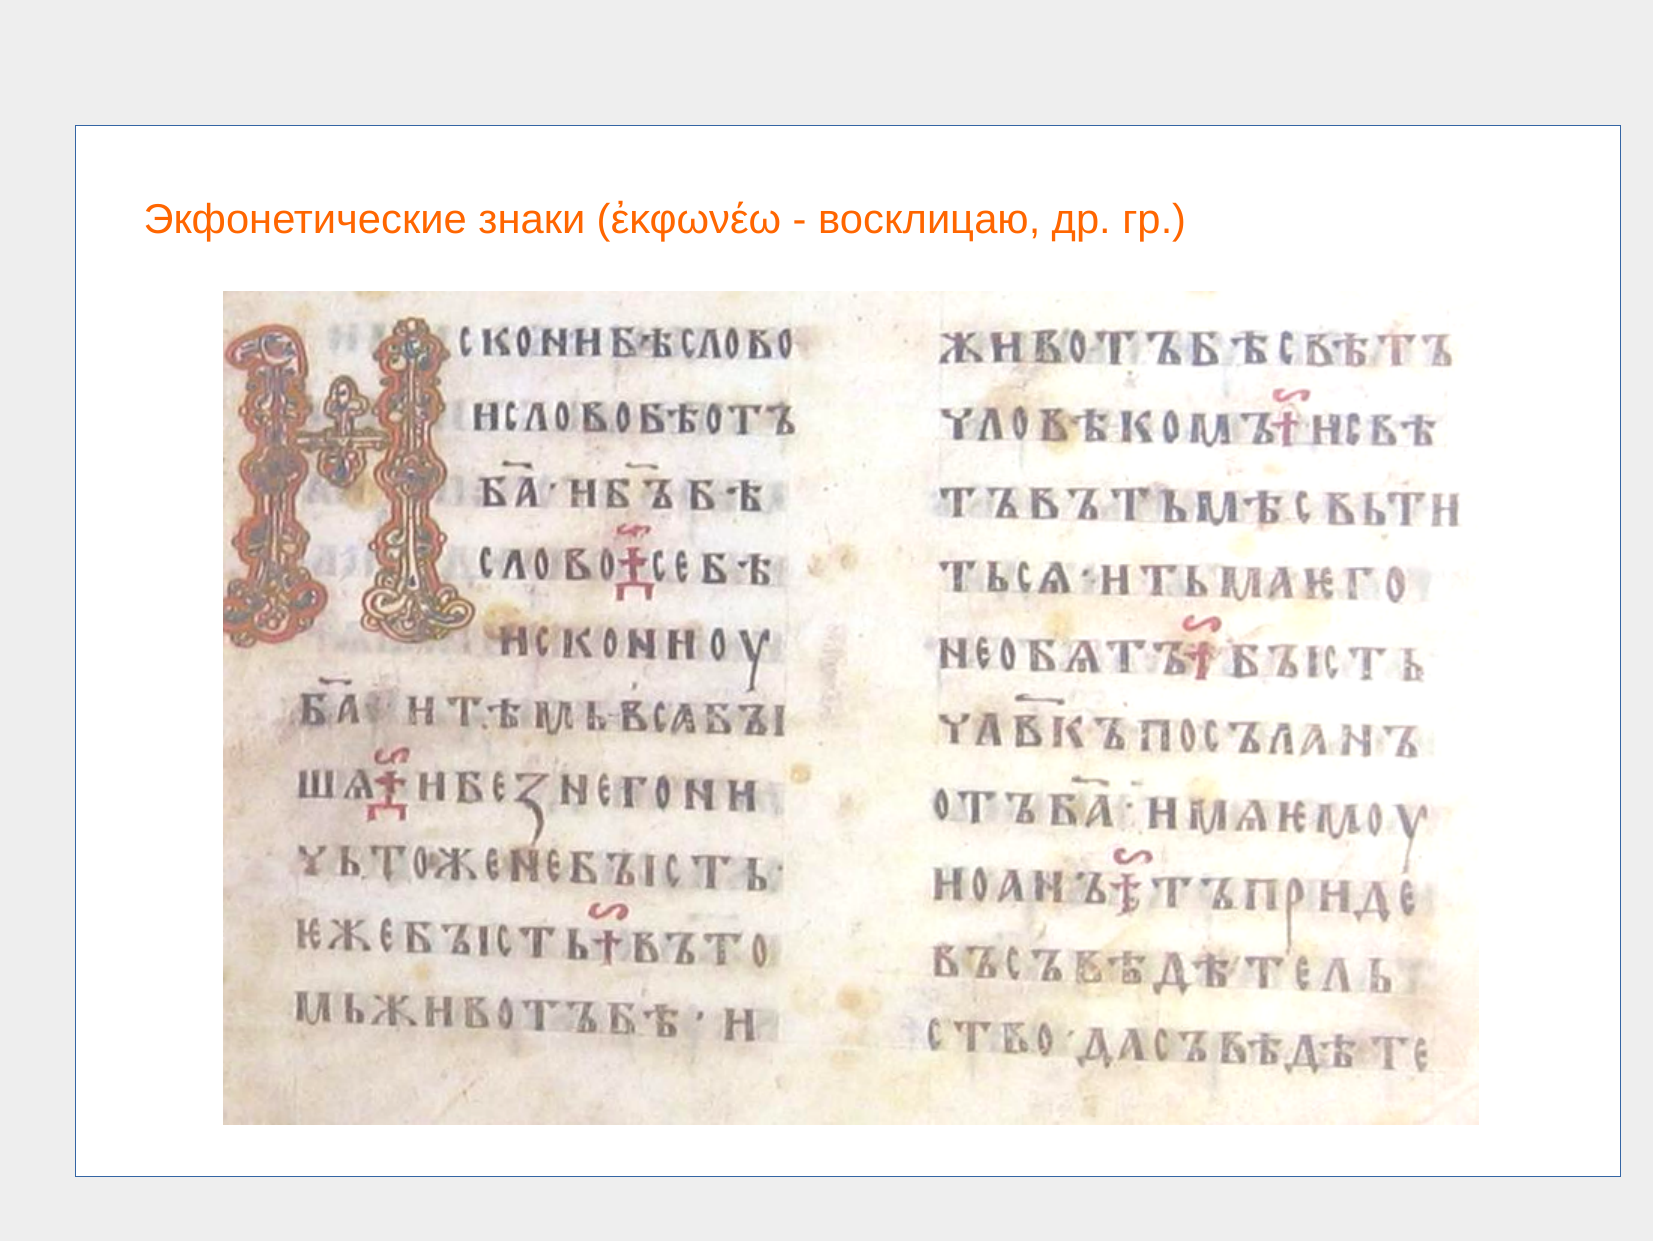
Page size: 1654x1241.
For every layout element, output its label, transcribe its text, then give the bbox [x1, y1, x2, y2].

subtitle Экфонетические знаки (ἐκφωνέω - восклицаю, др. гр.) [143, 195, 1539, 1185]
text_box [75, 125, 1621, 1177]
picture [223, 291, 1479, 1126]
